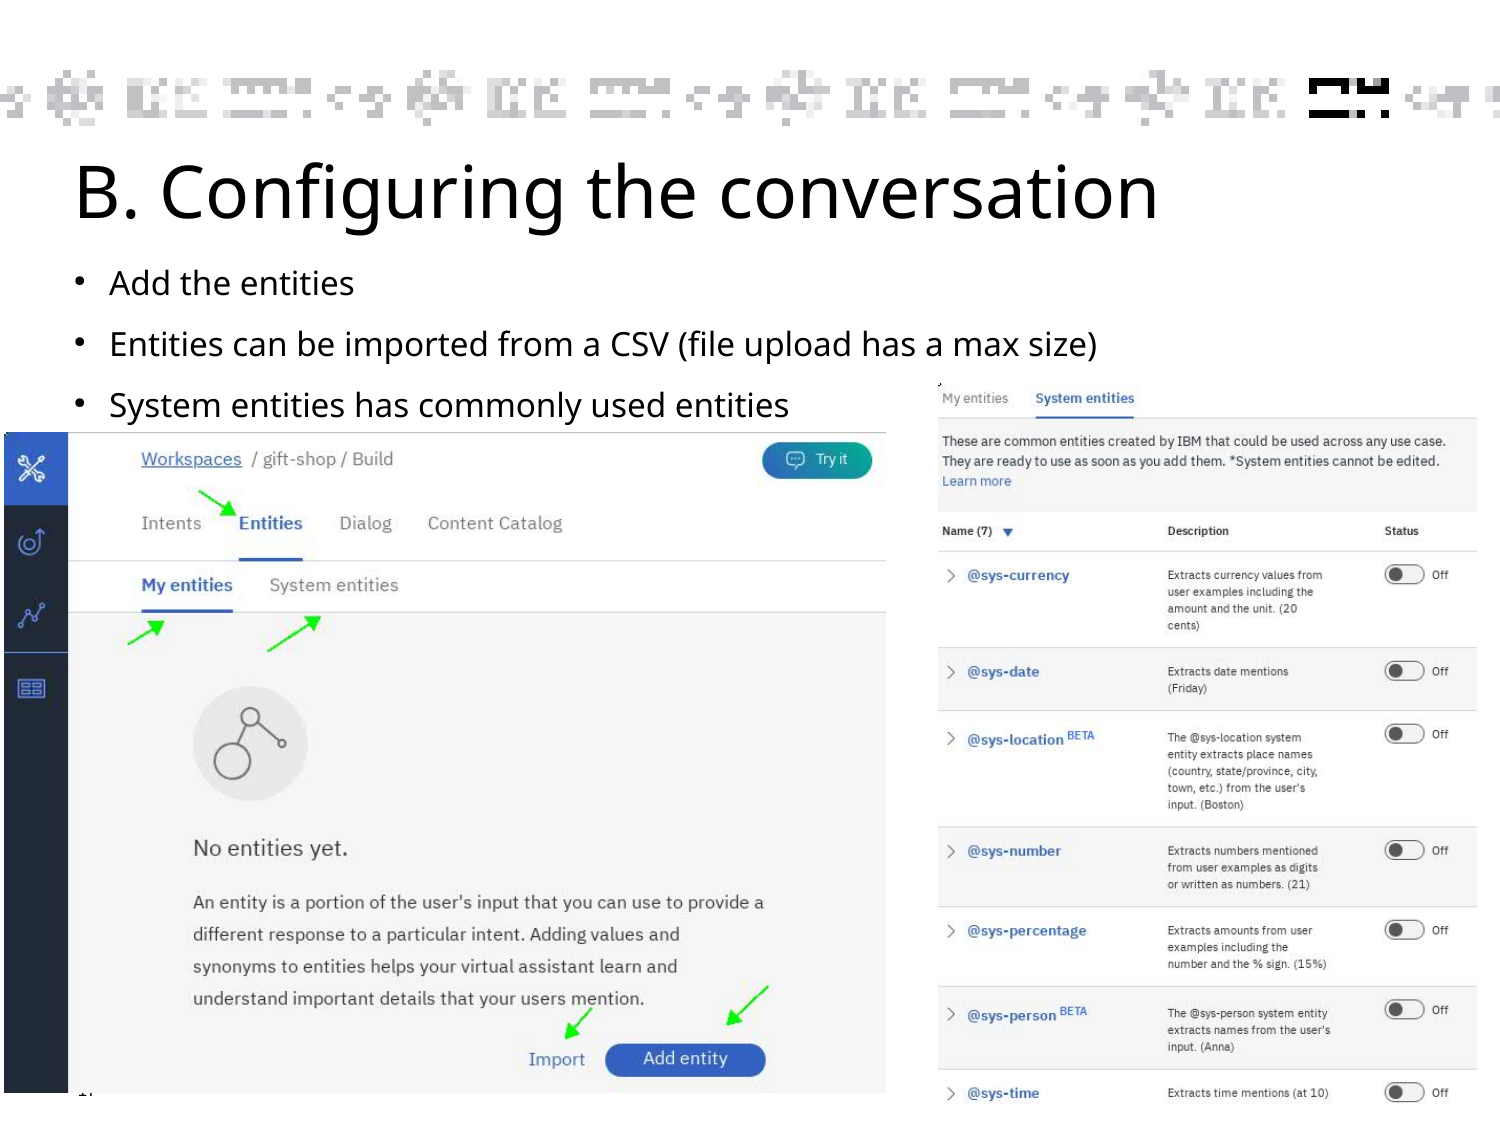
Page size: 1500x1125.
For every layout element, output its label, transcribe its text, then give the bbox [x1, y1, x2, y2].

title B. Configuring the conversation [59, 147, 1485, 253]
picture [0, 0, 1500, 1125]
list Add the entities Entities can be imported from a CSV (file upload has a max size) System entities has commonly used entities [59, 254, 1447, 916]
